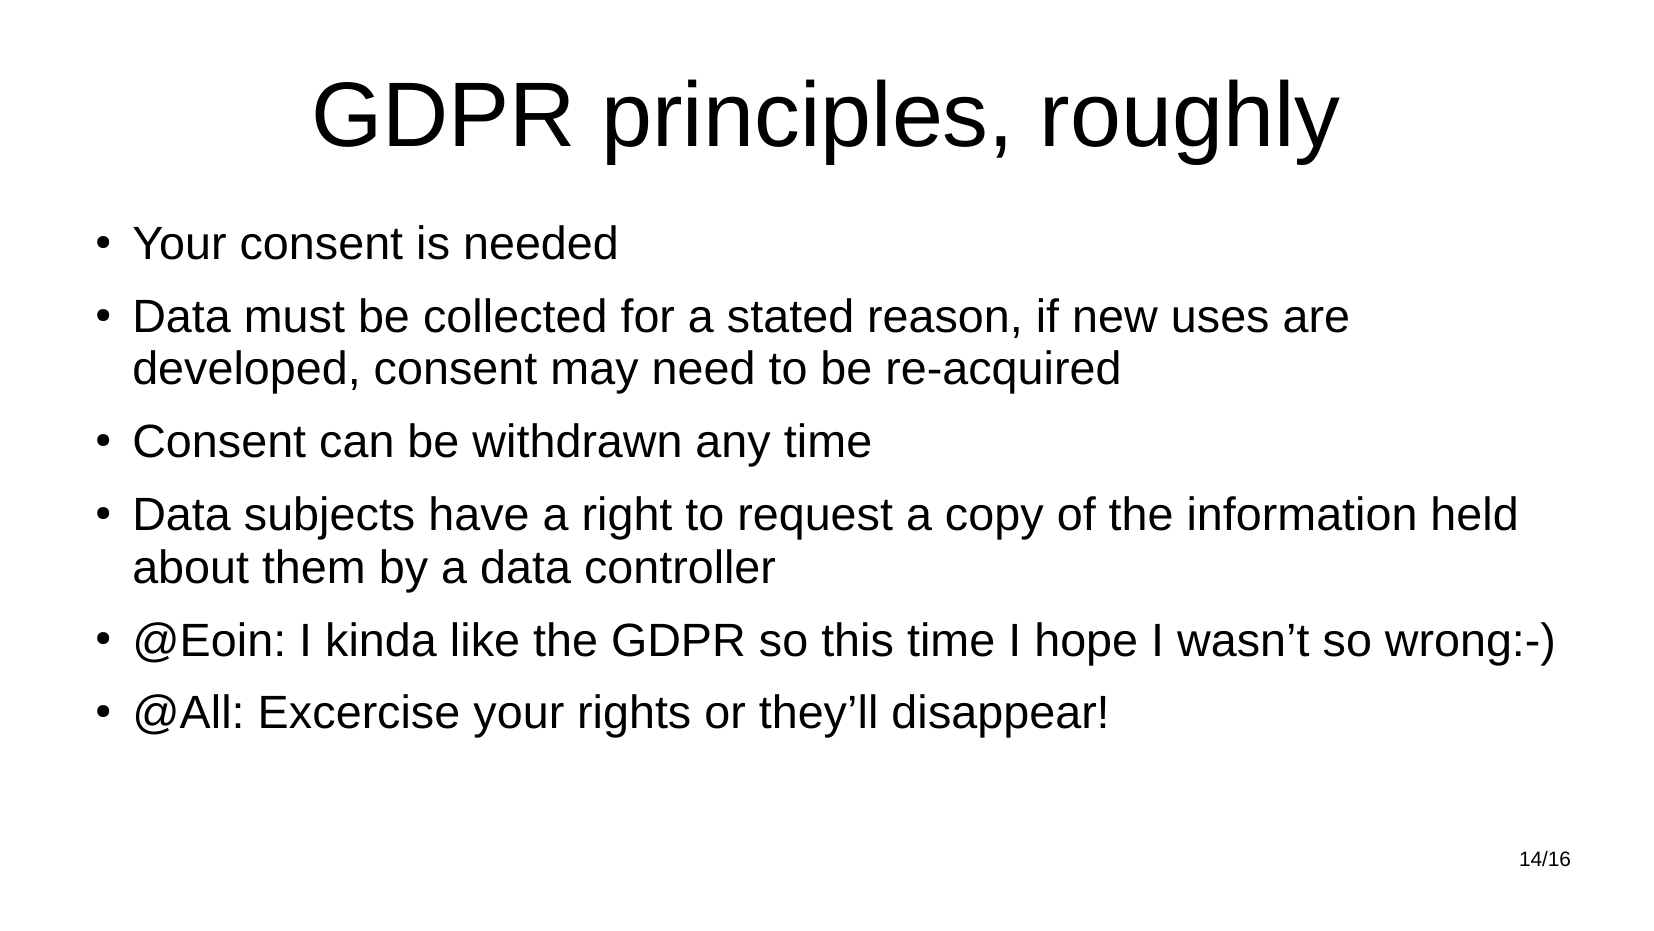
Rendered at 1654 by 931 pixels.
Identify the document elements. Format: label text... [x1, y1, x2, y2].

list Your consent is needed Data must be collected for a stated reason, if new uses are developed, consent may need to be re-acquired Consent can be withdrawn any time Data subjects have a right to request a copy of the information held about them by a data controller @Eoin: I kinda like the GDPR so this time I hope I wasn’t so wrong:-) @All: Excercise your rights or they’ll disappear! [82, 217, 1571, 758]
title GDPR principles, roughly [82, 37, 1571, 193]
